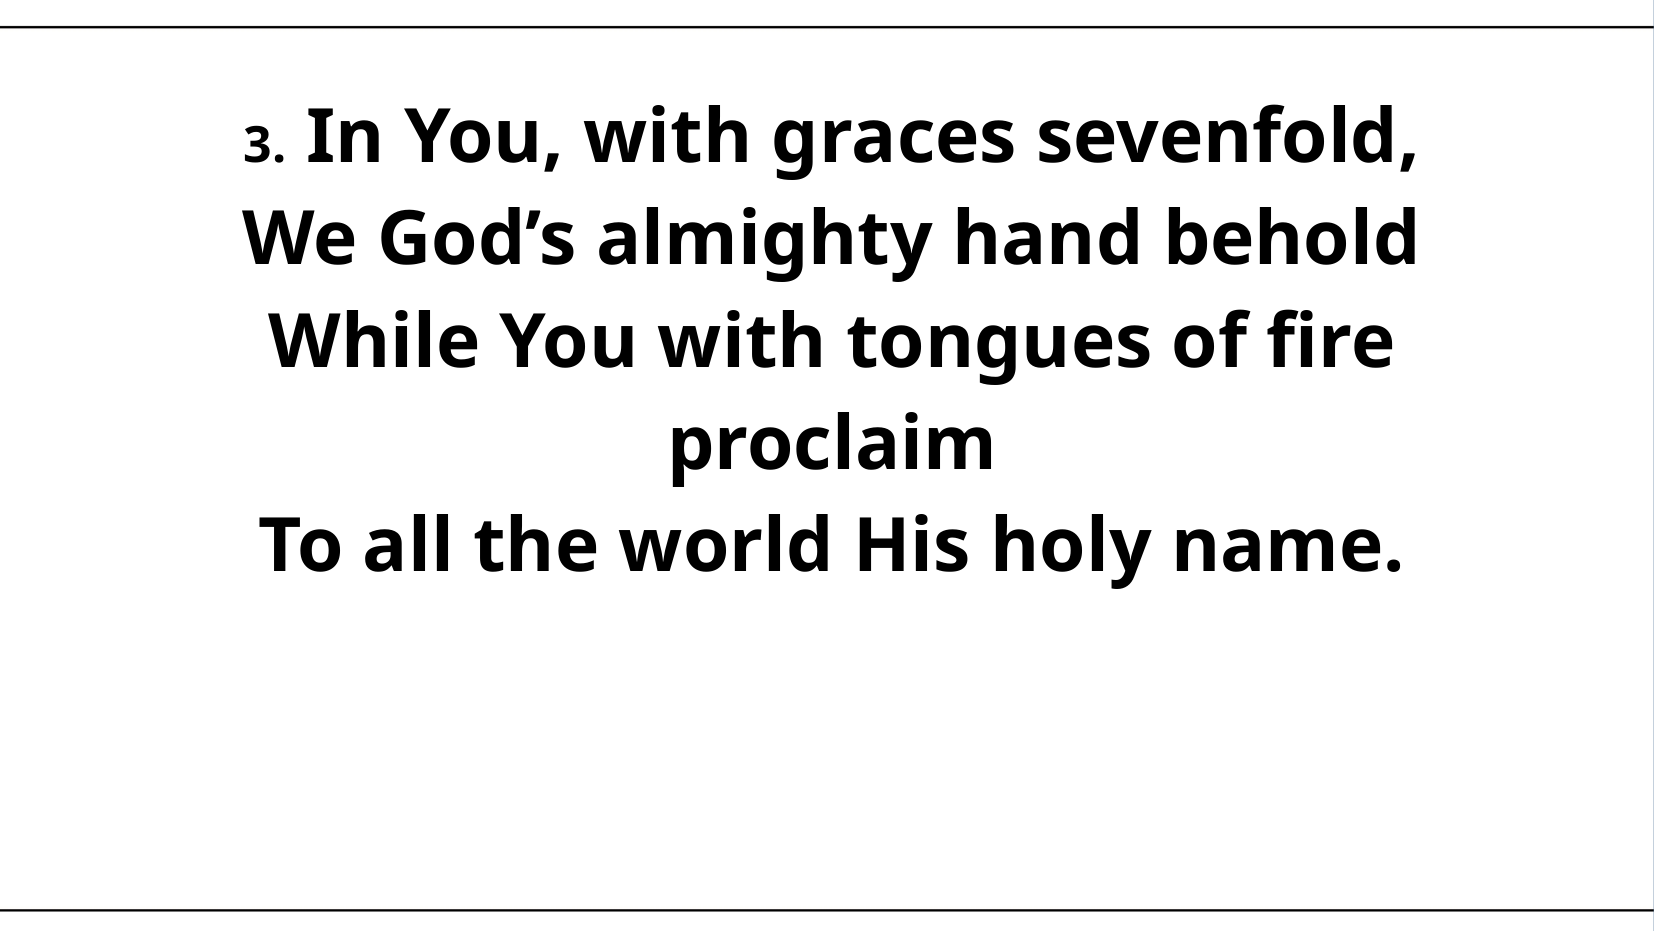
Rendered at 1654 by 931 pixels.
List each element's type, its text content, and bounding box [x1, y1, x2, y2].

text_box 3. In You, with graces sevenfold, We God’s almighty hand behold While You with tongues of fire proclaim To all the world His holy name. [105, 75, 1561, 490]
picture [0, 0, 1654, 931]
